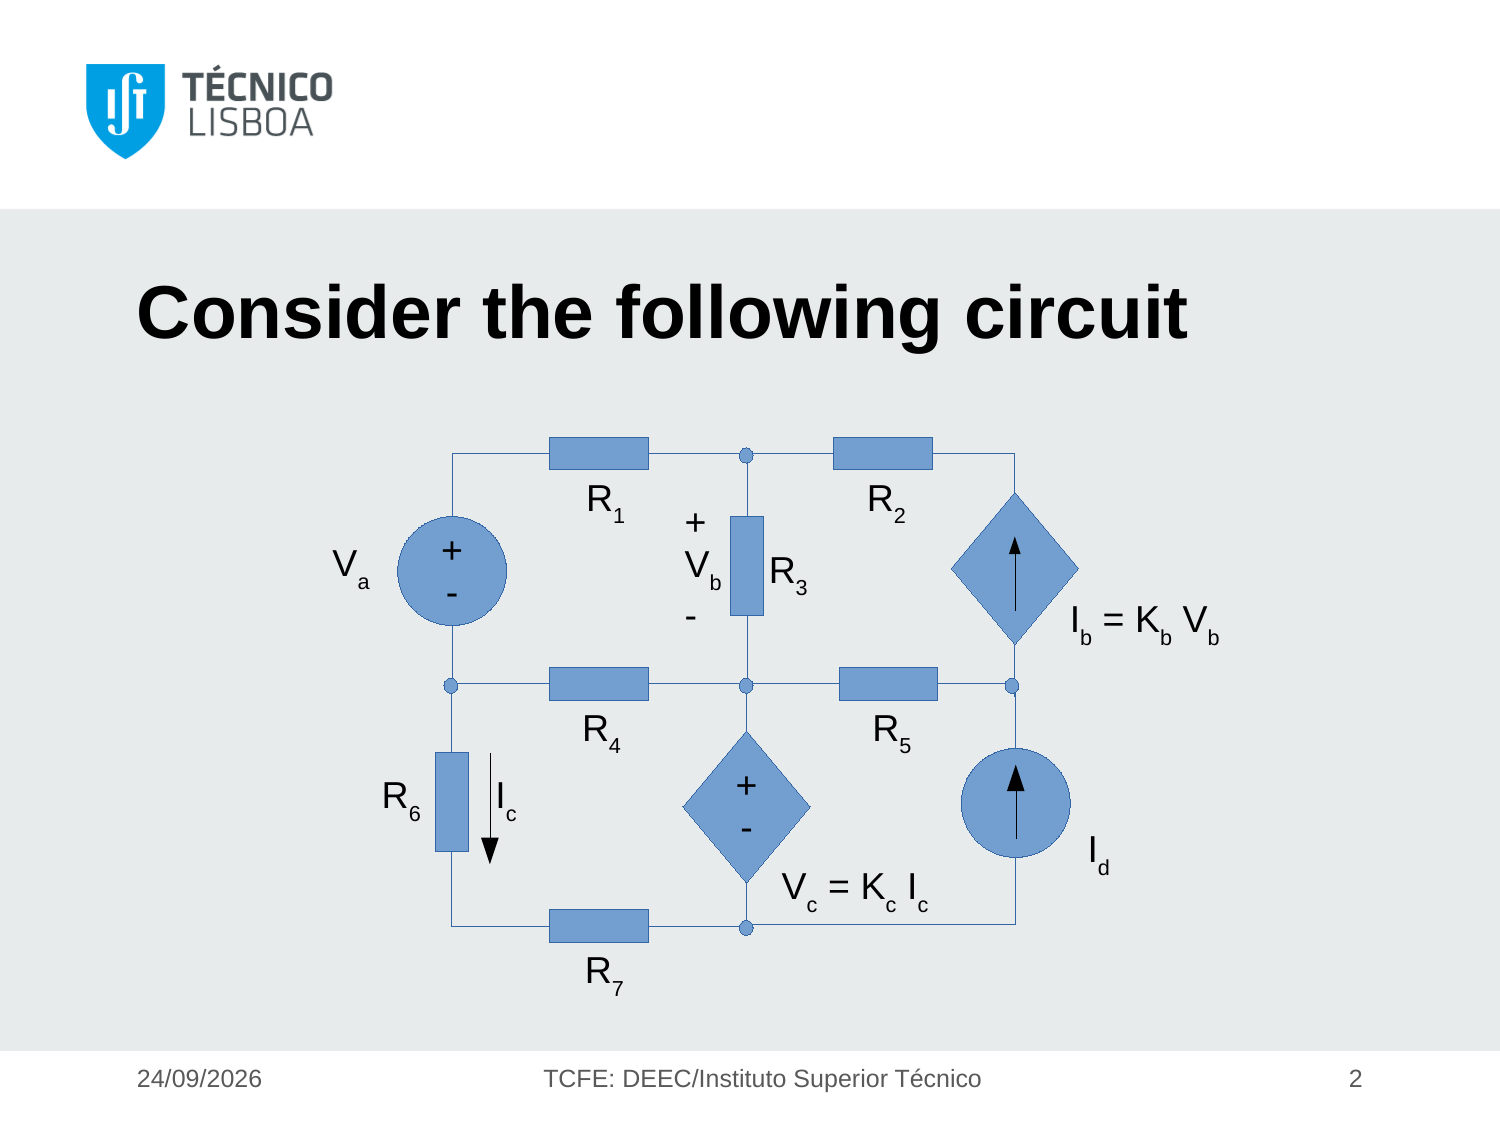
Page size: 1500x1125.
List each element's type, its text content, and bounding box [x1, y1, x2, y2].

text_box [1005, 678, 1019, 694]
text_box [549, 909, 649, 943]
text_box [739, 447, 754, 464]
text_box Va [317, 535, 385, 602]
text_box Id [1072, 821, 1201, 888]
text_box [549, 667, 649, 701]
text_box [839, 667, 938, 701]
text_box Vc = Kc Ic [766, 858, 955, 925]
text_box [951, 492, 1079, 645]
text_box R3 [753, 541, 823, 608]
text_box R2 [852, 469, 921, 536]
text_box [443, 678, 458, 694]
text_box Ic [480, 767, 532, 834]
text_box [961, 748, 1071, 858]
text_box + - [682, 731, 811, 883]
text_box Ib = Kb Vb [1055, 591, 1235, 657]
text_box [737, 516, 764, 616]
text_box [435, 752, 469, 852]
text_box R5 [857, 700, 927, 767]
text_box R1 [571, 469, 641, 536]
text_box R7 [570, 942, 639, 1009]
text_box + Vb - [669, 494, 737, 645]
text_box R4 [567, 700, 636, 767]
text_box R6 [366, 767, 436, 833]
text_box [549, 437, 649, 470]
text_box [739, 920, 754, 936]
text_box + - [397, 516, 507, 626]
picture [0, 0, 1500, 1125]
text_box [833, 437, 933, 470]
text_box [739, 678, 754, 694]
title Consider the following circuit [121, 237, 1378, 381]
